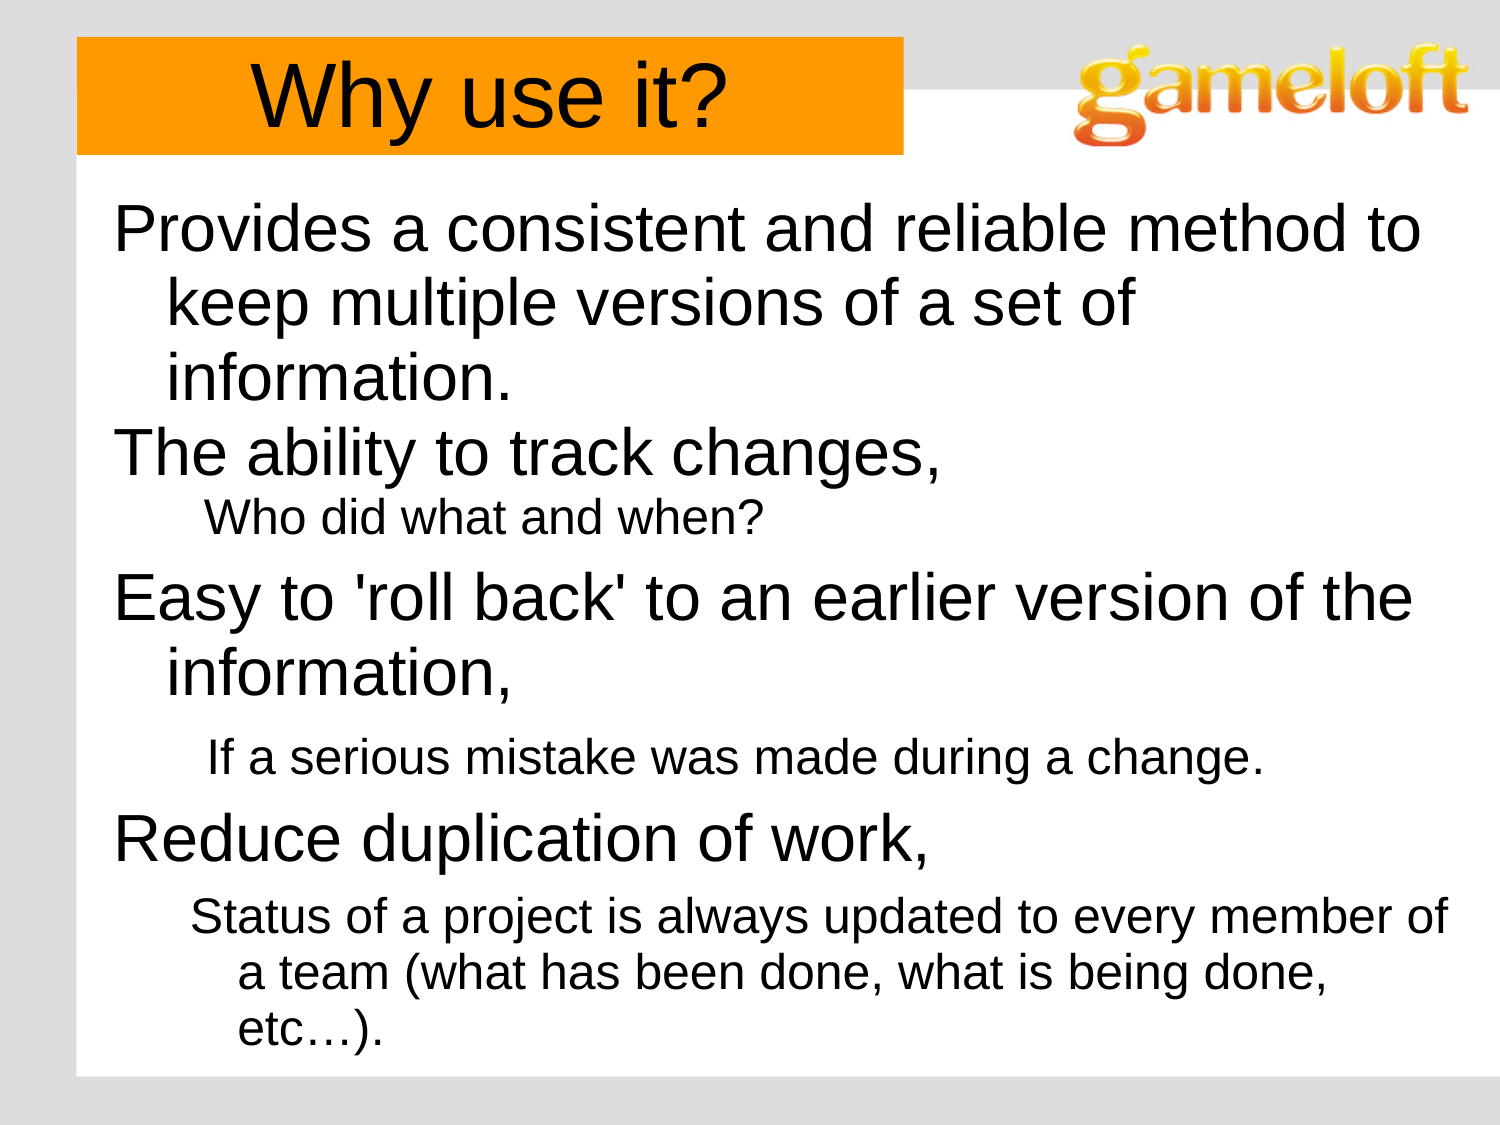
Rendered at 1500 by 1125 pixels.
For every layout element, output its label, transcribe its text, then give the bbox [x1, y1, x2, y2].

title Why use it? [76, 36, 904, 155]
picture [0, 0, 1500, 1125]
list Provides a consistent and reliable method to keep multiple versions of a set of information. The ability to track changes, Who did what and when? Easy to 'roll back' to an earlier version of the information, If a serious mistake was made during a change. Reduce duplication of work, Status of a project is always updated to every member of a team (what has been done, what is being done, etc…). [80, 182, 1477, 1064]
